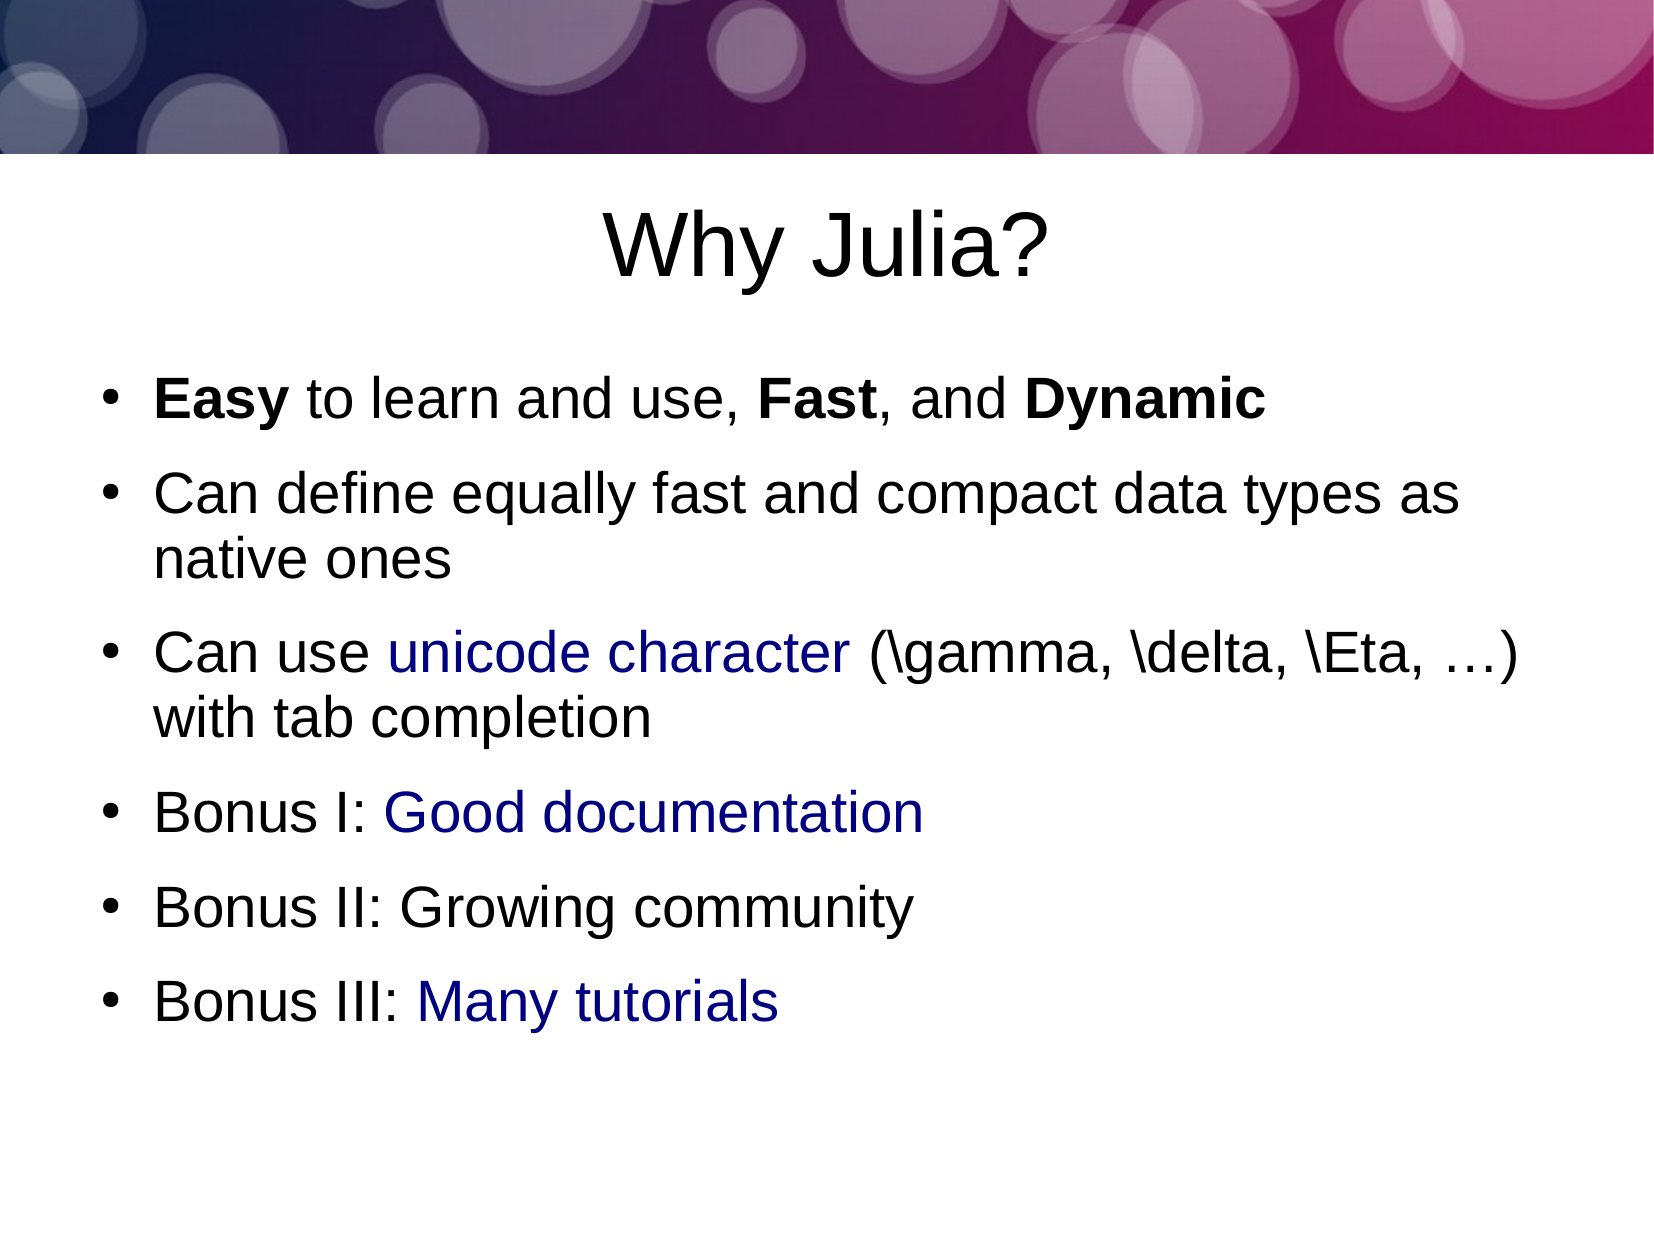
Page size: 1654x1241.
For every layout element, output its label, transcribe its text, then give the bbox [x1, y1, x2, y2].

picture [0, 0, 1654, 154]
title Why Julia? [82, 159, 1571, 331]
list Easy to learn and use, Fast, and Dynamic Can define equally fast and compact data types as native ones Can use unicode character (\gamma, \delta, \Eta, …) with tab completion Bonus I: Good documentation Bonus II: Growing community Bonus III: Many tutorials [82, 366, 1571, 1087]
